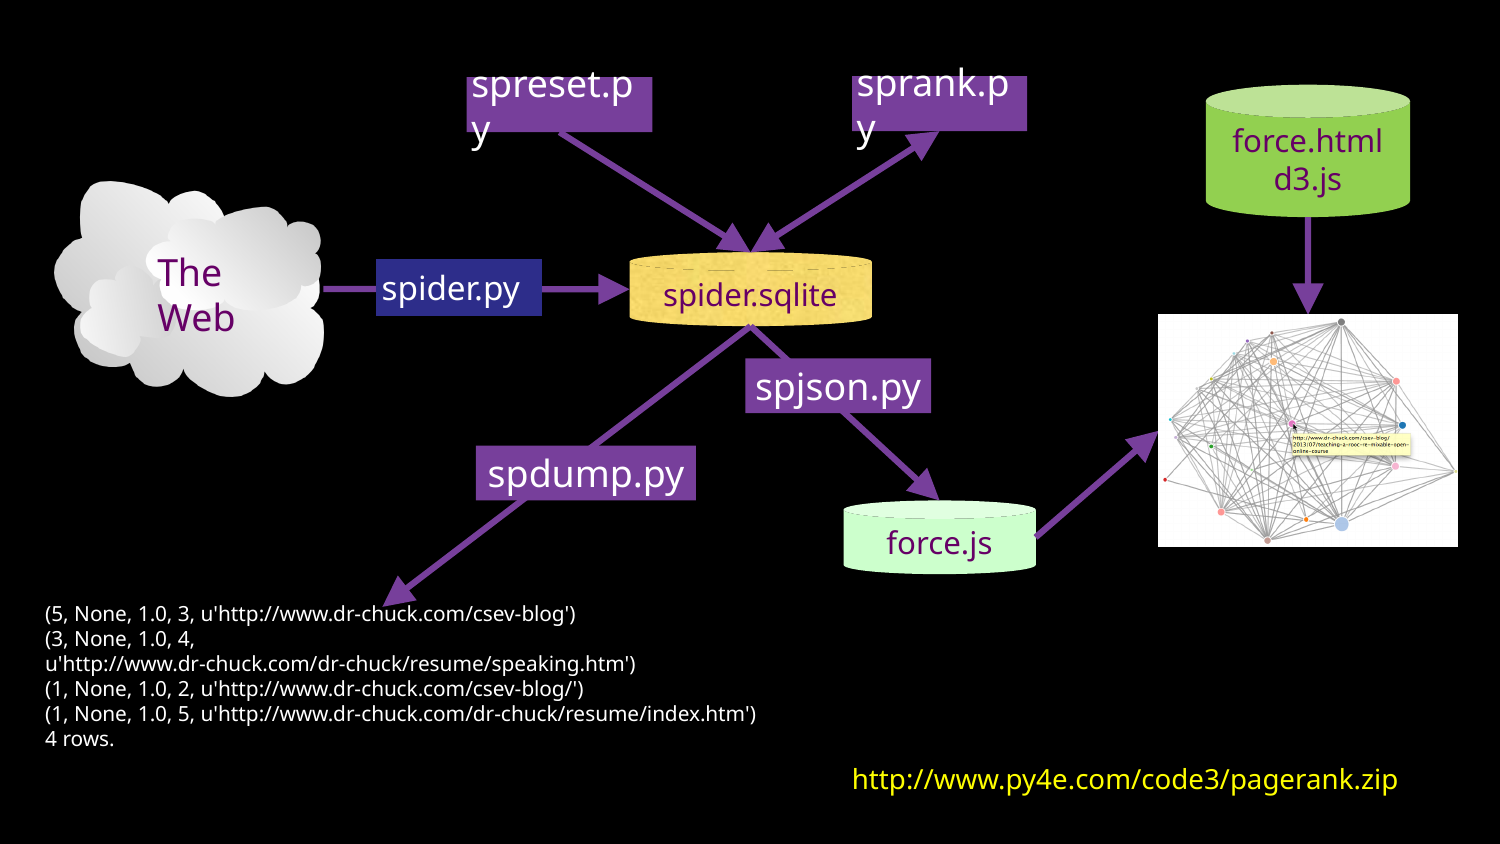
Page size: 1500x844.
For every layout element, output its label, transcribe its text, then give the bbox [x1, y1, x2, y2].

text_box spjson.py [745, 358, 932, 414]
picture [1158, 314, 1458, 547]
text_box http://www.py4e.com/code3/pagerank.zip [843, 752, 1500, 799]
text_box sprank.py [852, 76, 1028, 132]
text_box force.html d3.js [1205, 102, 1411, 218]
text_box force.js [843, 511, 1036, 575]
text_box spreset.py [466, 77, 653, 133]
text_box sprank.py [880, 78, 892, 94]
text_box (5, None, 1.0, 3, u'http://www.dr-chuck.com/csev-blog') (3, None, 1.0, 4, u'http://www.dr-chuck.com/dr-chuck/resume/speaking.htm') (1, None, 1.0, 2, u'http://www.dr-chuck.com/csev-blog/') (1, None, 1.0, 5, u'http://www.dr-chuck.com/dr-chuck/resume/index.htm') 4 rows. [40, 606, 775, 745]
text_box spdump.py [475, 445, 696, 501]
text_box spider.sqlite [629, 263, 872, 327]
text_box The Web [152, 232, 242, 355]
text_box spider.py [377, 259, 542, 315]
text_box sprank.py [992, 78, 1004, 94]
picture [54, 181, 324, 397]
